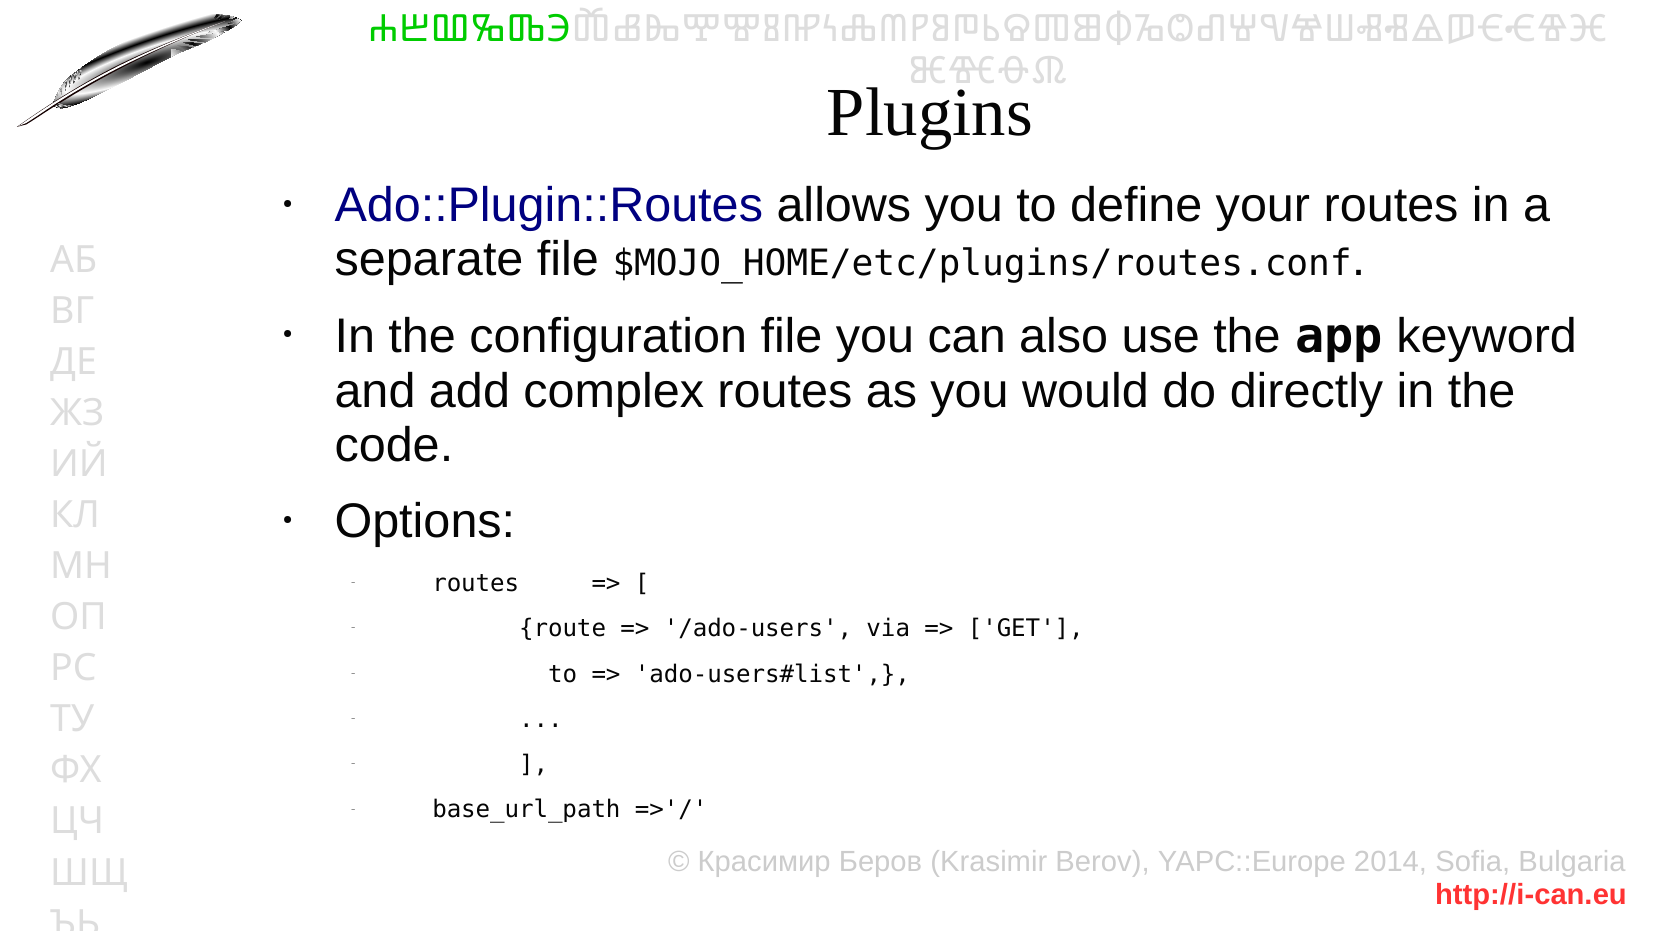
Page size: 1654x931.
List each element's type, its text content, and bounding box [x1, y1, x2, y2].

list Ado::Plugin::Routes allows you to define your routes in a separate file $MOJO_HOME/etc/plugins/routes.conf. In the configuration file you can also use the app keyword and add complex routes as you would do directly in the code. Options: routes => [ {route => '/ado-users', via => ['GET'], to => 'ado-users#list',}, ... ], base_url_path =>'/' [265, 177, 1595, 827]
title Plugins [265, 35, 1595, 177]
